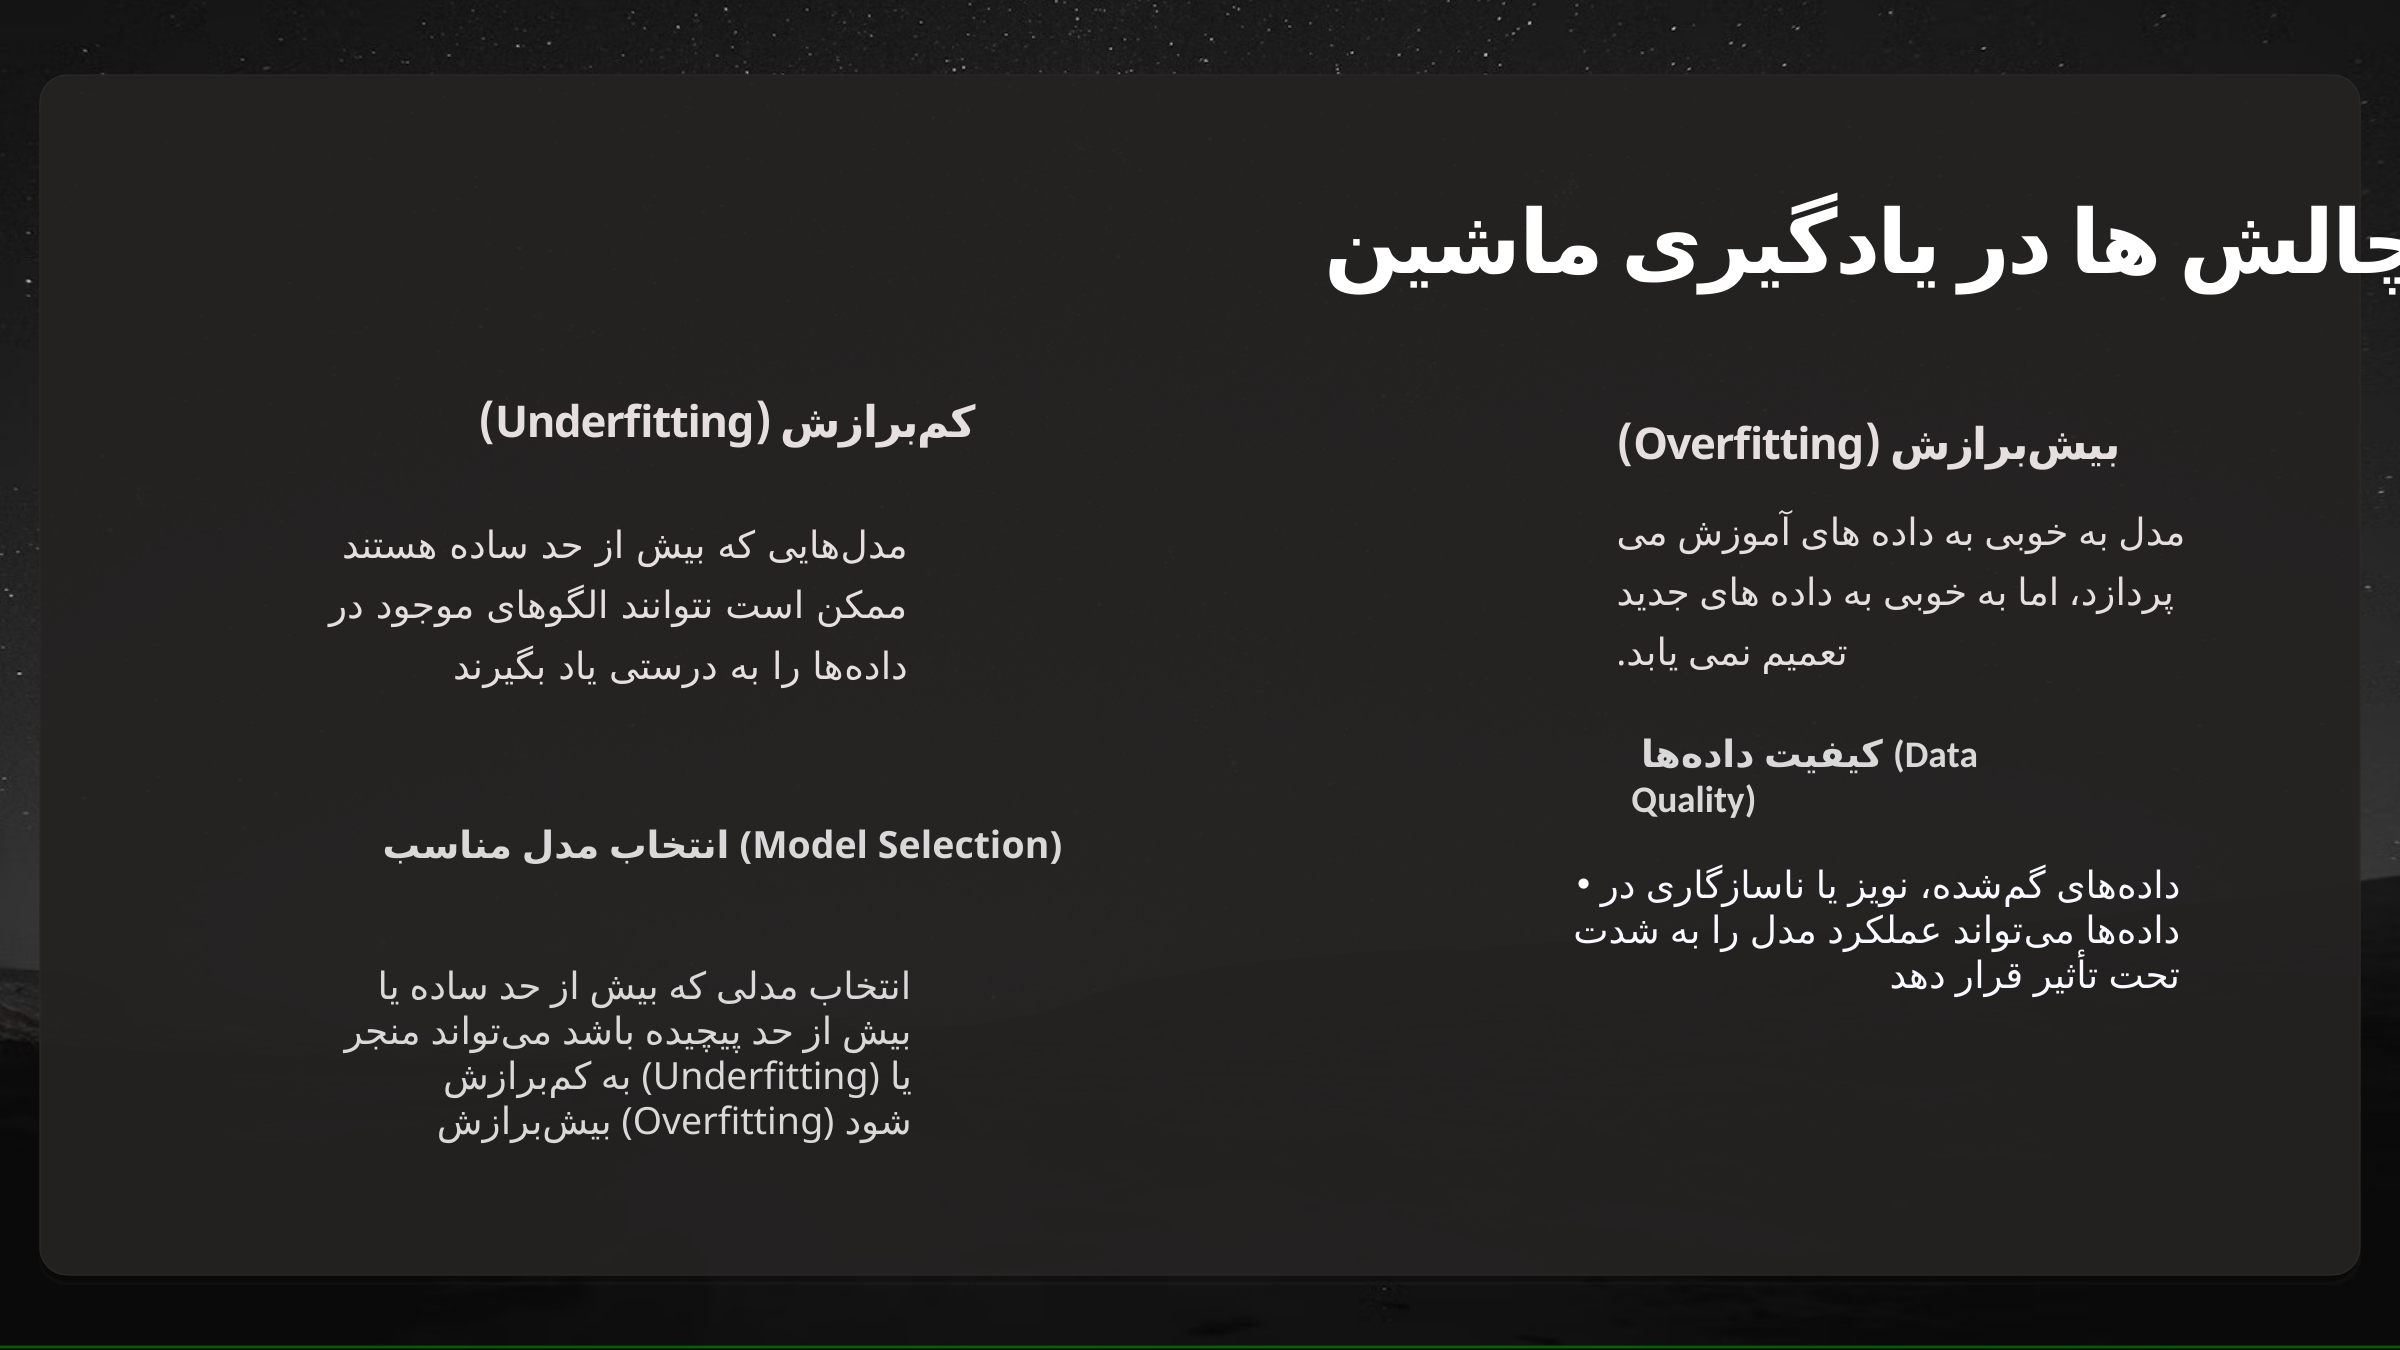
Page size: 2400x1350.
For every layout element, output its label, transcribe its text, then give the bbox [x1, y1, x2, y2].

text_box مدل‌هایی که بیش از حد ساده هستند ممکن است نتوانند الگوهای موجود در داده‌ها را به درستی یاد بگیرند [329, 505, 940, 733]
text_box چالش ها در یادگیری ماشین [1324, 179, 2227, 291]
text_box انتخاب مدلی که بیش از حد ساده یا بیش از حد پیچیده باشد می‌تواند منجر به کم‌برازش (Underfitting) یا بیش‌برازش (Overfitting) شود [329, 954, 941, 1152]
text_box مدل به خوبی به داده های آموزش می پردازد، اما به خوبی به داده های جدید تعمیم نمی یابد. [1616, 492, 2227, 674]
text_box انتخاب مدل مناسب (Model Selection) [358, 814, 1559, 875]
text_box داده‌های گم‌شده، نویز یا ناسازگاری در داده‌ها می‌تواند عملکرد مدل را به شدت تحت تأثیر قرار دهد [1558, 853, 2205, 1096]
text_box [39, 75, 2360, 1275]
text_box بیش‌برازش (Overfitting) [1616, 414, 2063, 469]
text_box کم‌برازش (Underfitting) [478, 391, 925, 447]
text_box کیفیت داده‌ها (Data Quality) [1616, 722, 2063, 784]
